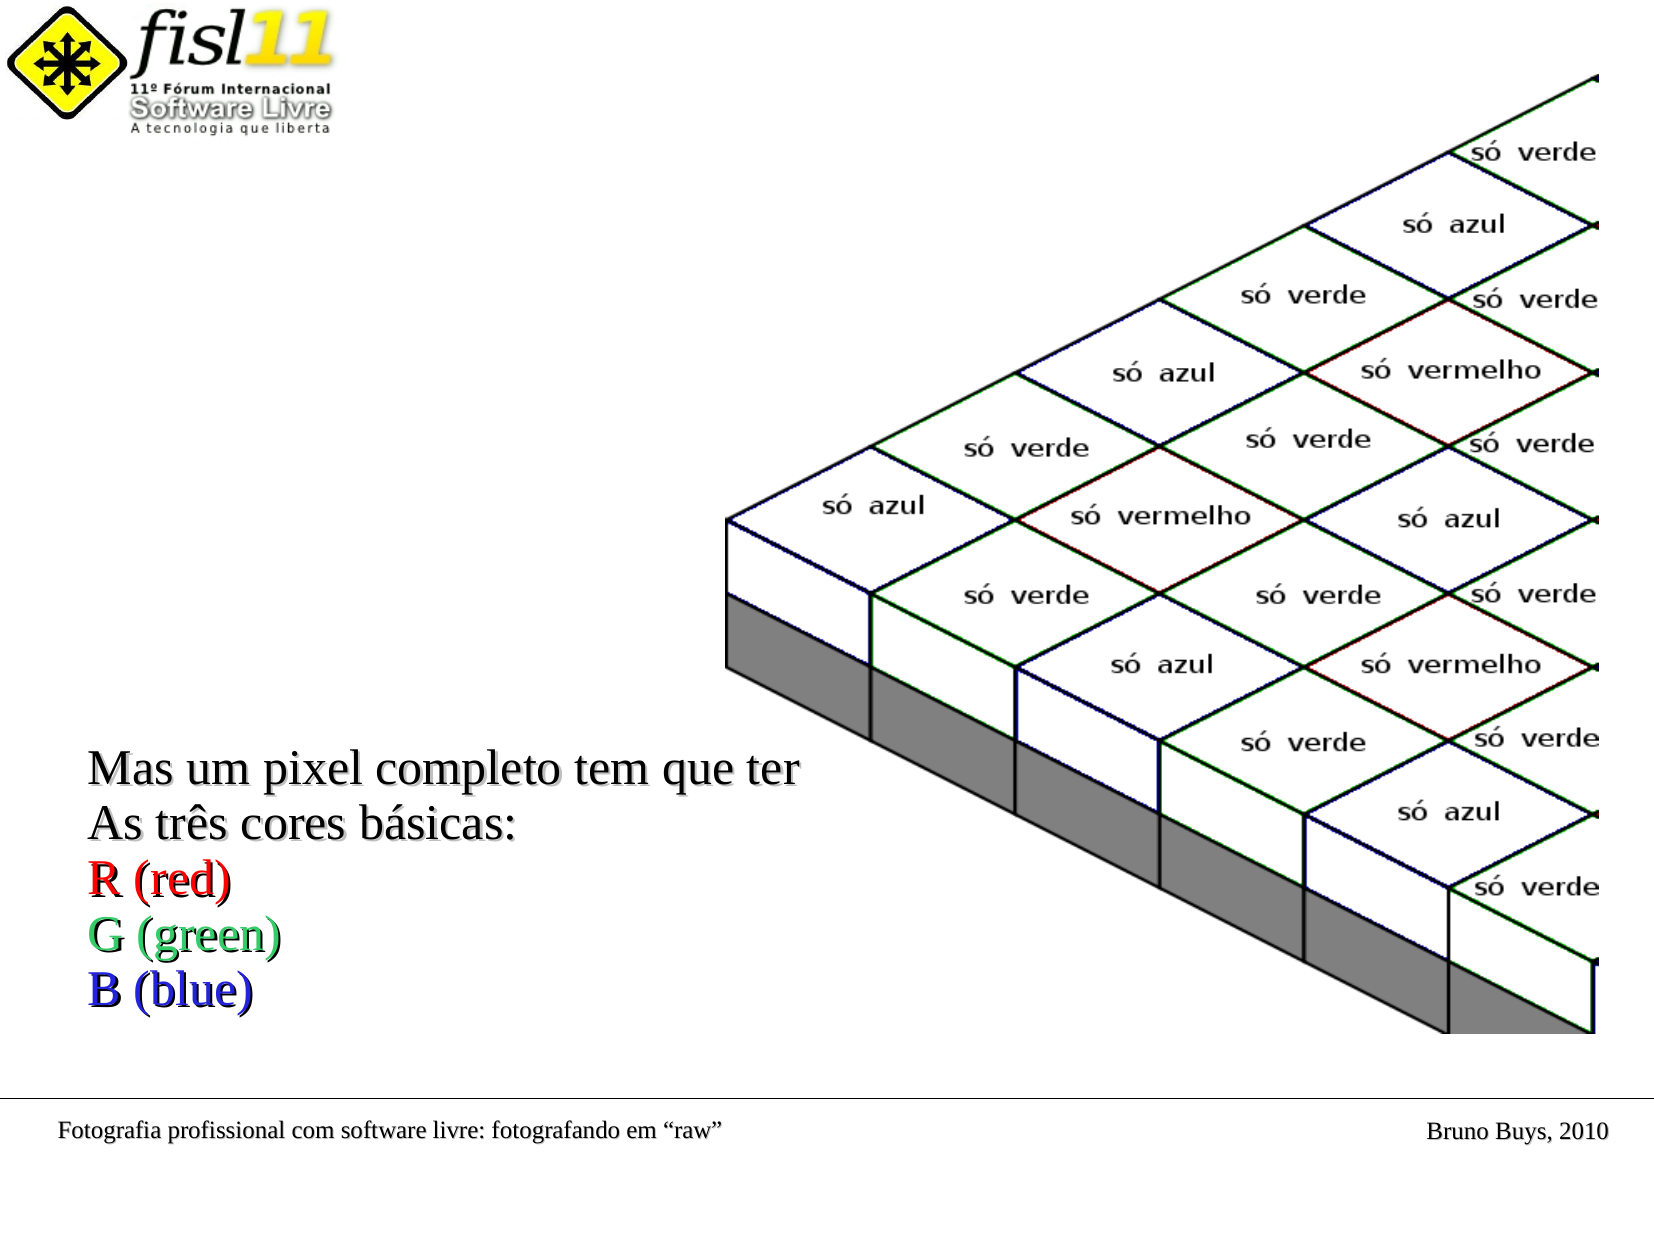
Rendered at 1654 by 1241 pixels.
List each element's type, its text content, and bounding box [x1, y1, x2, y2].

picture [725, 74, 1599, 1034]
text_box Fotografia profissional com software livre: fotografando em “raw” [42, 1108, 739, 1152]
picture [5, 3, 343, 148]
text_box Bruno Buys, 2010 [1411, 1110, 1625, 1153]
text_box Mas um pixel completo tem que ter As três cores básicas: R (red) G (green) B (blue) [73, 732, 816, 1024]
